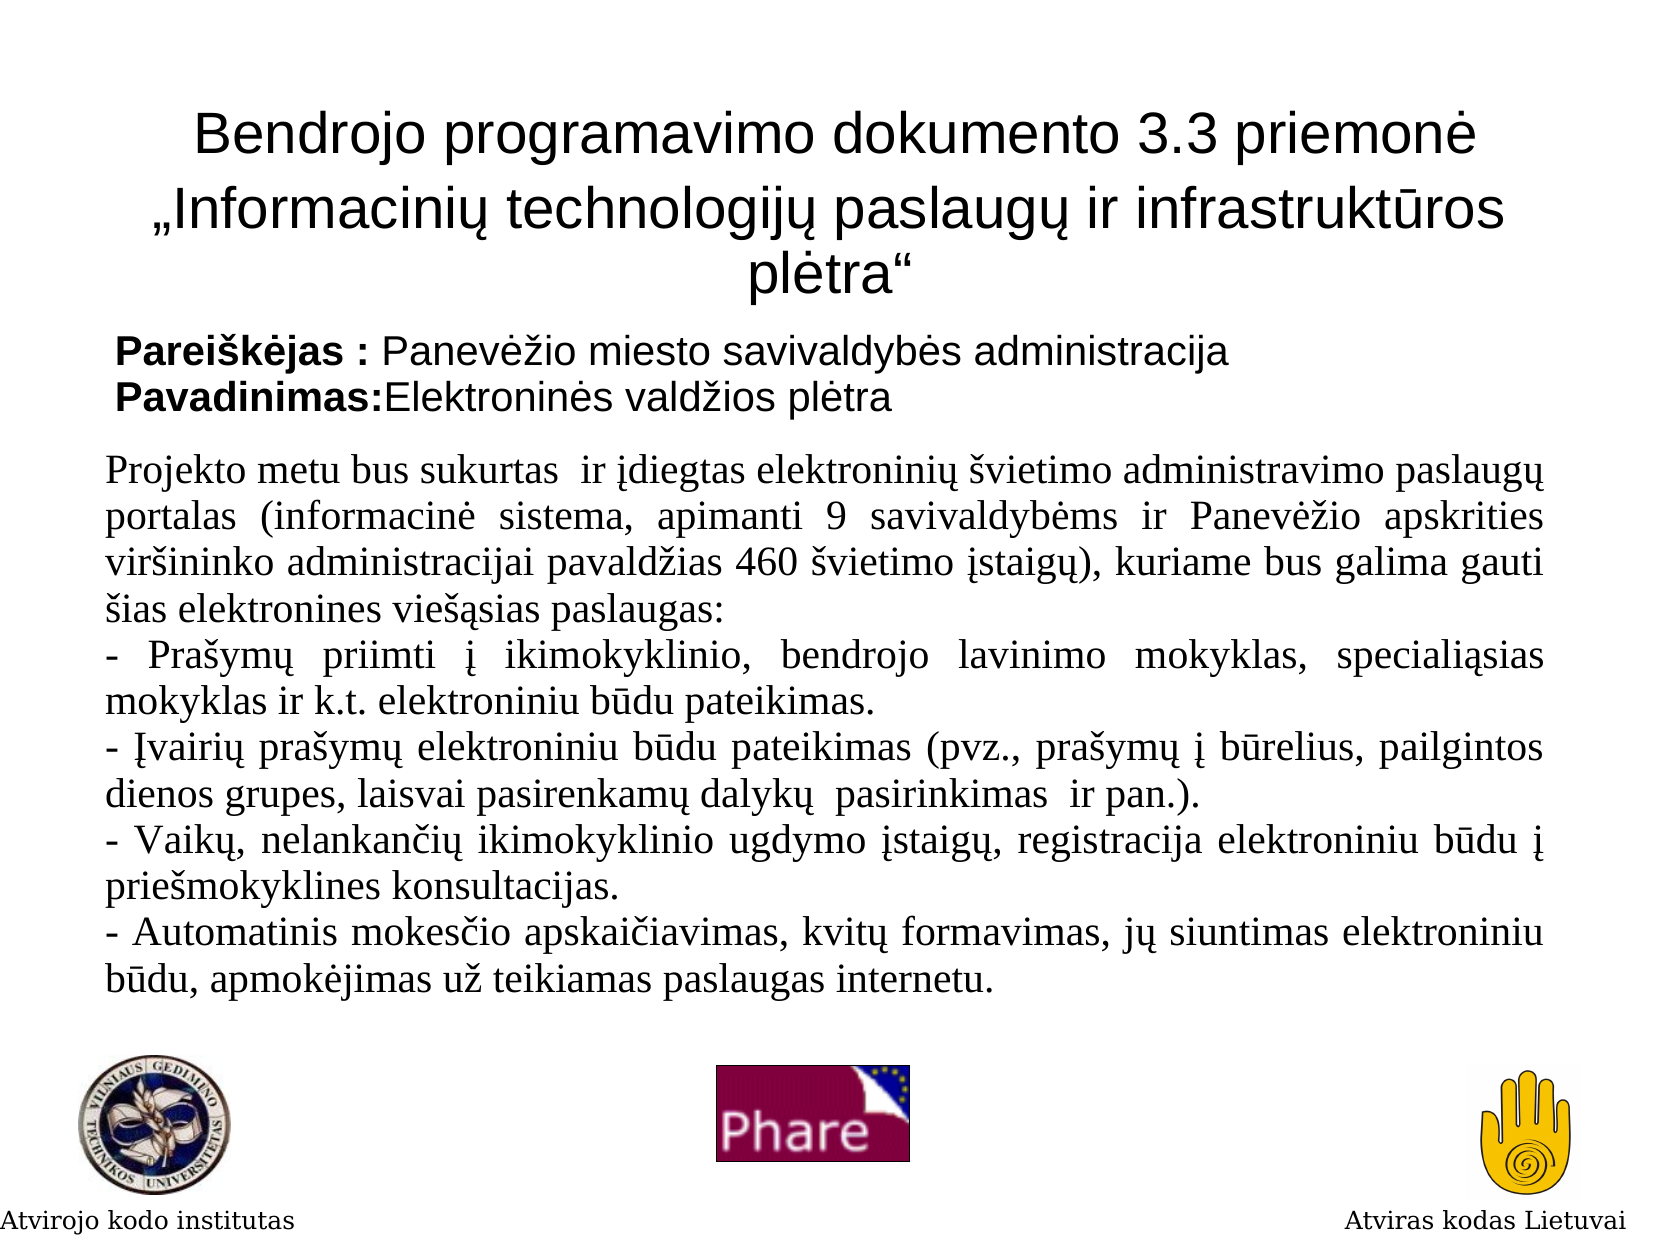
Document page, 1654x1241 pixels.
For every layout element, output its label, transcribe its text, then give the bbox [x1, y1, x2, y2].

text_box Atviras kodas Lietuvai [1344, 1206, 1654, 1241]
text_box Projekto metu bus sukurtas ir įdiegtas elektroninių švietimo administravimo paslaugų portalas (informacinė sistema, apimanti 9 savivaldybėms ir Panevėžio apskrities viršininko administracijai pavaldžias 460 švietimo įstaigų), kuriame bus galima gauti šias elektronines viešąsias paslaugas: - Prašymų priimti į ikimokyklinio, bendrojo lavinimo mokyklas, specialiąsias mokyklas ir k.t. elektroniniu būdu pateikimas. - Įvairių prašymų elektroniniu būdu pateikimas (pvz., prašymų į būrelius, pailgintos dienos grupes, laisvai pasirenkamų dalykų pasirinkimas ir pan.). - Vaikų, nelankančių ikimokyklinio ugdymo įstaigų, registracija elektroniniu būdu į priešmokyklines konsultacijas. - Automatinis mokesčio apskaičiavimas, kvitų formavimas, jų siuntimas elektroniniu būdu, apmokėjimas už teikiamas paslaugas internetu. [105, 446, 1546, 1053]
picture [716, 1065, 910, 1162]
title Bendrojo programavimo dokumento 3.3 priemonė „Informacinių technologijų paslaugų ir infrastruktūros plėtra“ [65, 61, 1595, 314]
picture [1467, 1065, 1581, 1200]
text_box Atvirojo kodo institutas [0, 1206, 367, 1241]
text_box Pareiškėjas : Panevėžio miesto savivaldybės administracija Pavadinimas:Elektroninės valdžios plėtra [114, 327, 1387, 436]
picture [78, 1055, 231, 1195]
